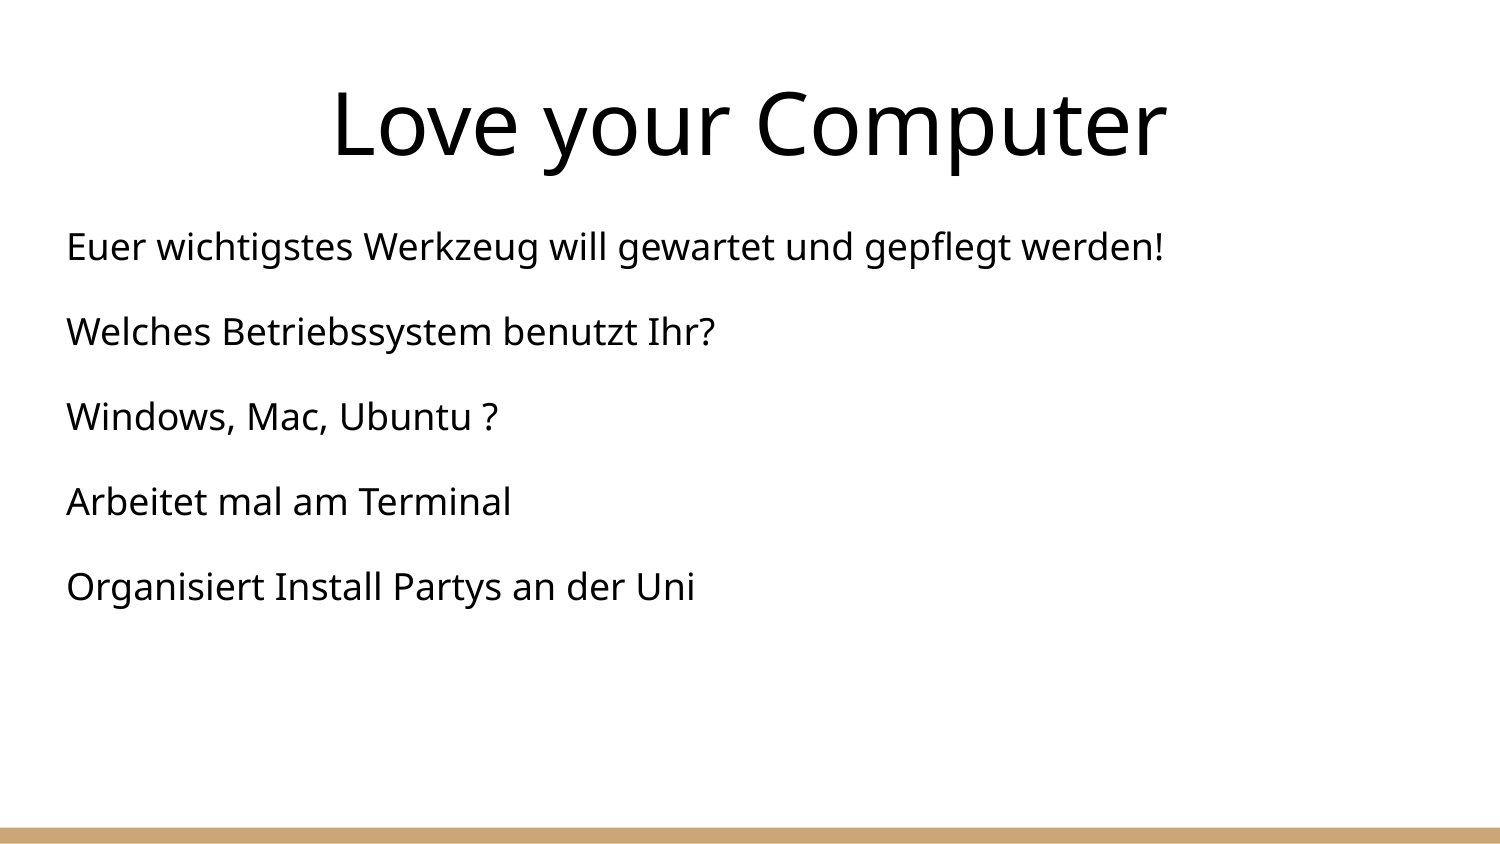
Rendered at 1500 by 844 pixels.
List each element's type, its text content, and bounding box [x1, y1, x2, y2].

list Euer wichtigstes Werkzeug will gewartet und gepflegt werden! Welches Betriebssystem benutzt Ihr? Windows, Mac, Ubuntu ? Arbeitet mal am Terminal Organisiert Install Partys an der Uni [51, 200, 1449, 752]
title Love your Computer [51, 51, 1449, 189]
